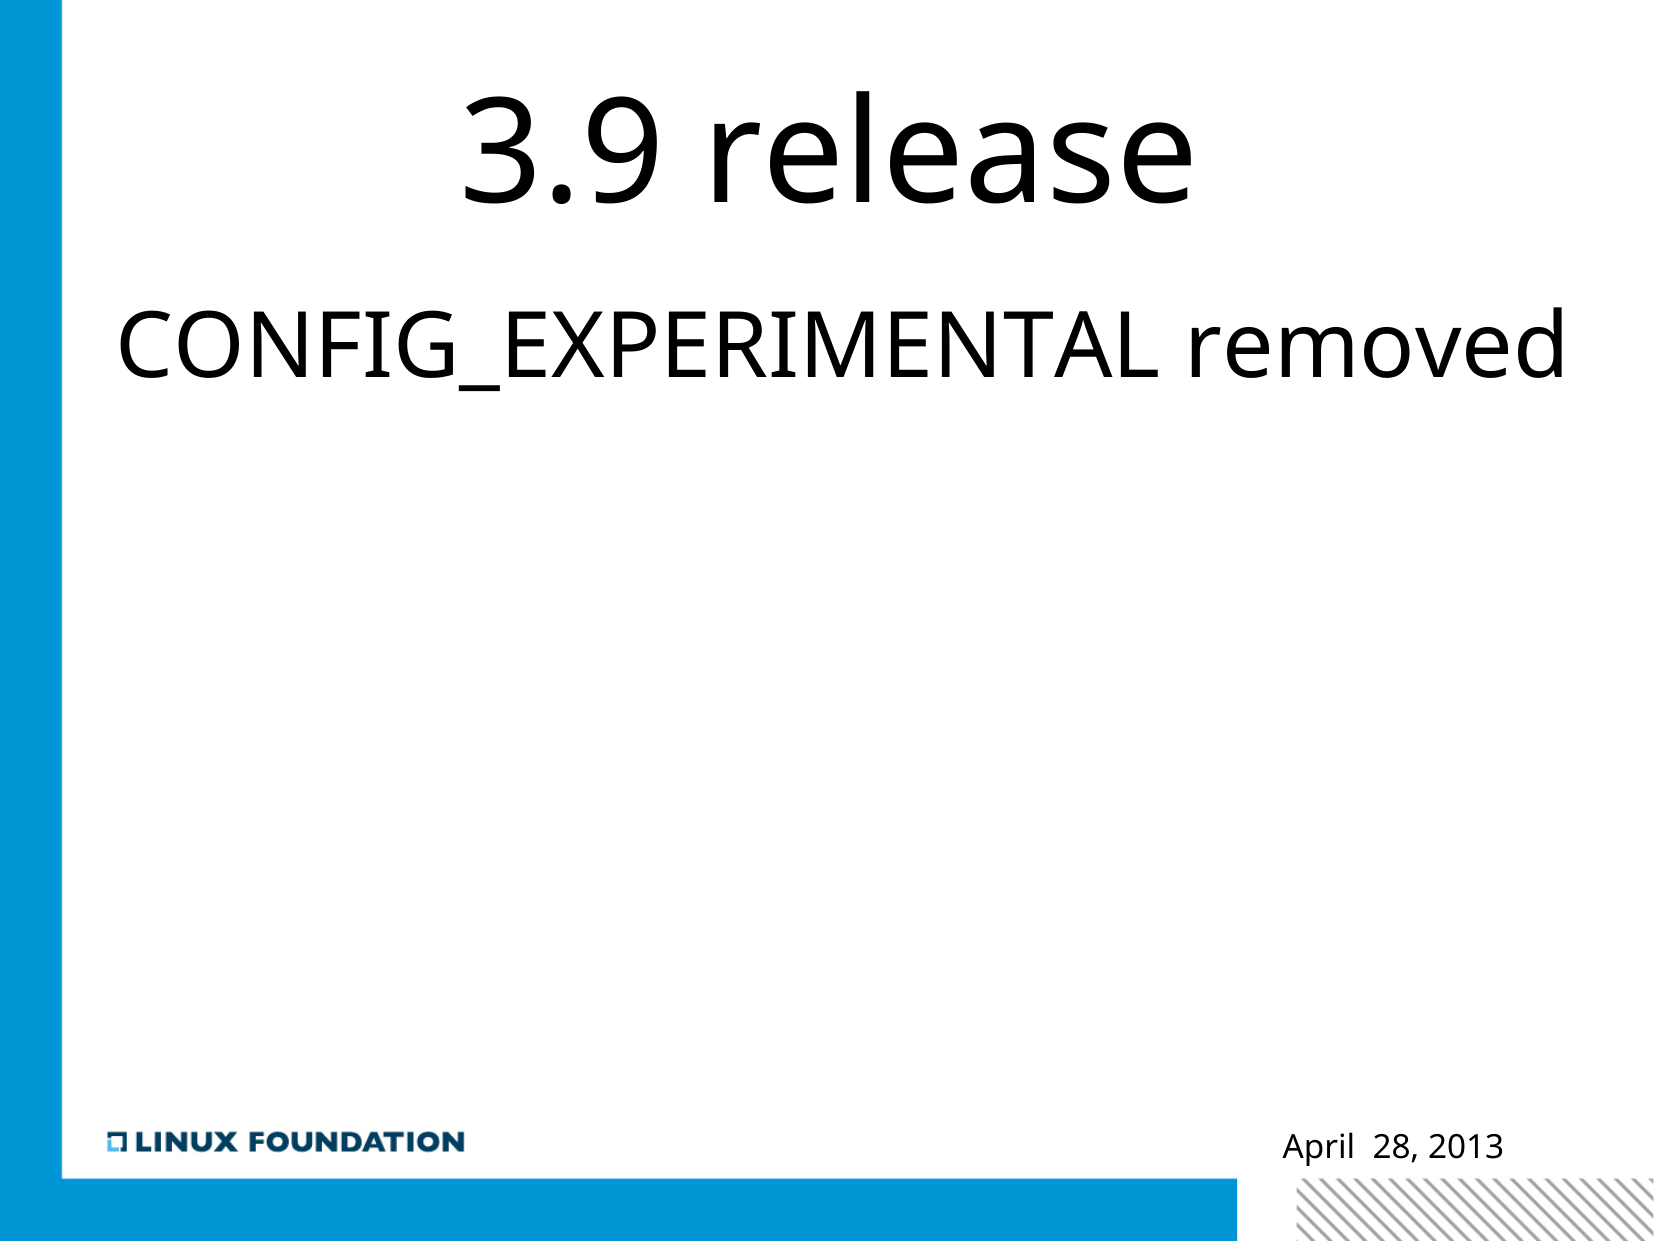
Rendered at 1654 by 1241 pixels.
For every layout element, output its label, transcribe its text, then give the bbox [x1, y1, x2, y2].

text_box 3.9 release [444, 39, 1210, 230]
text_box April 28, 2013 [1267, 1115, 1526, 1170]
picture [62, 0, 1654, 1241]
text_box CONFIG_EXPERIMENTAL removed [100, 271, 1646, 905]
